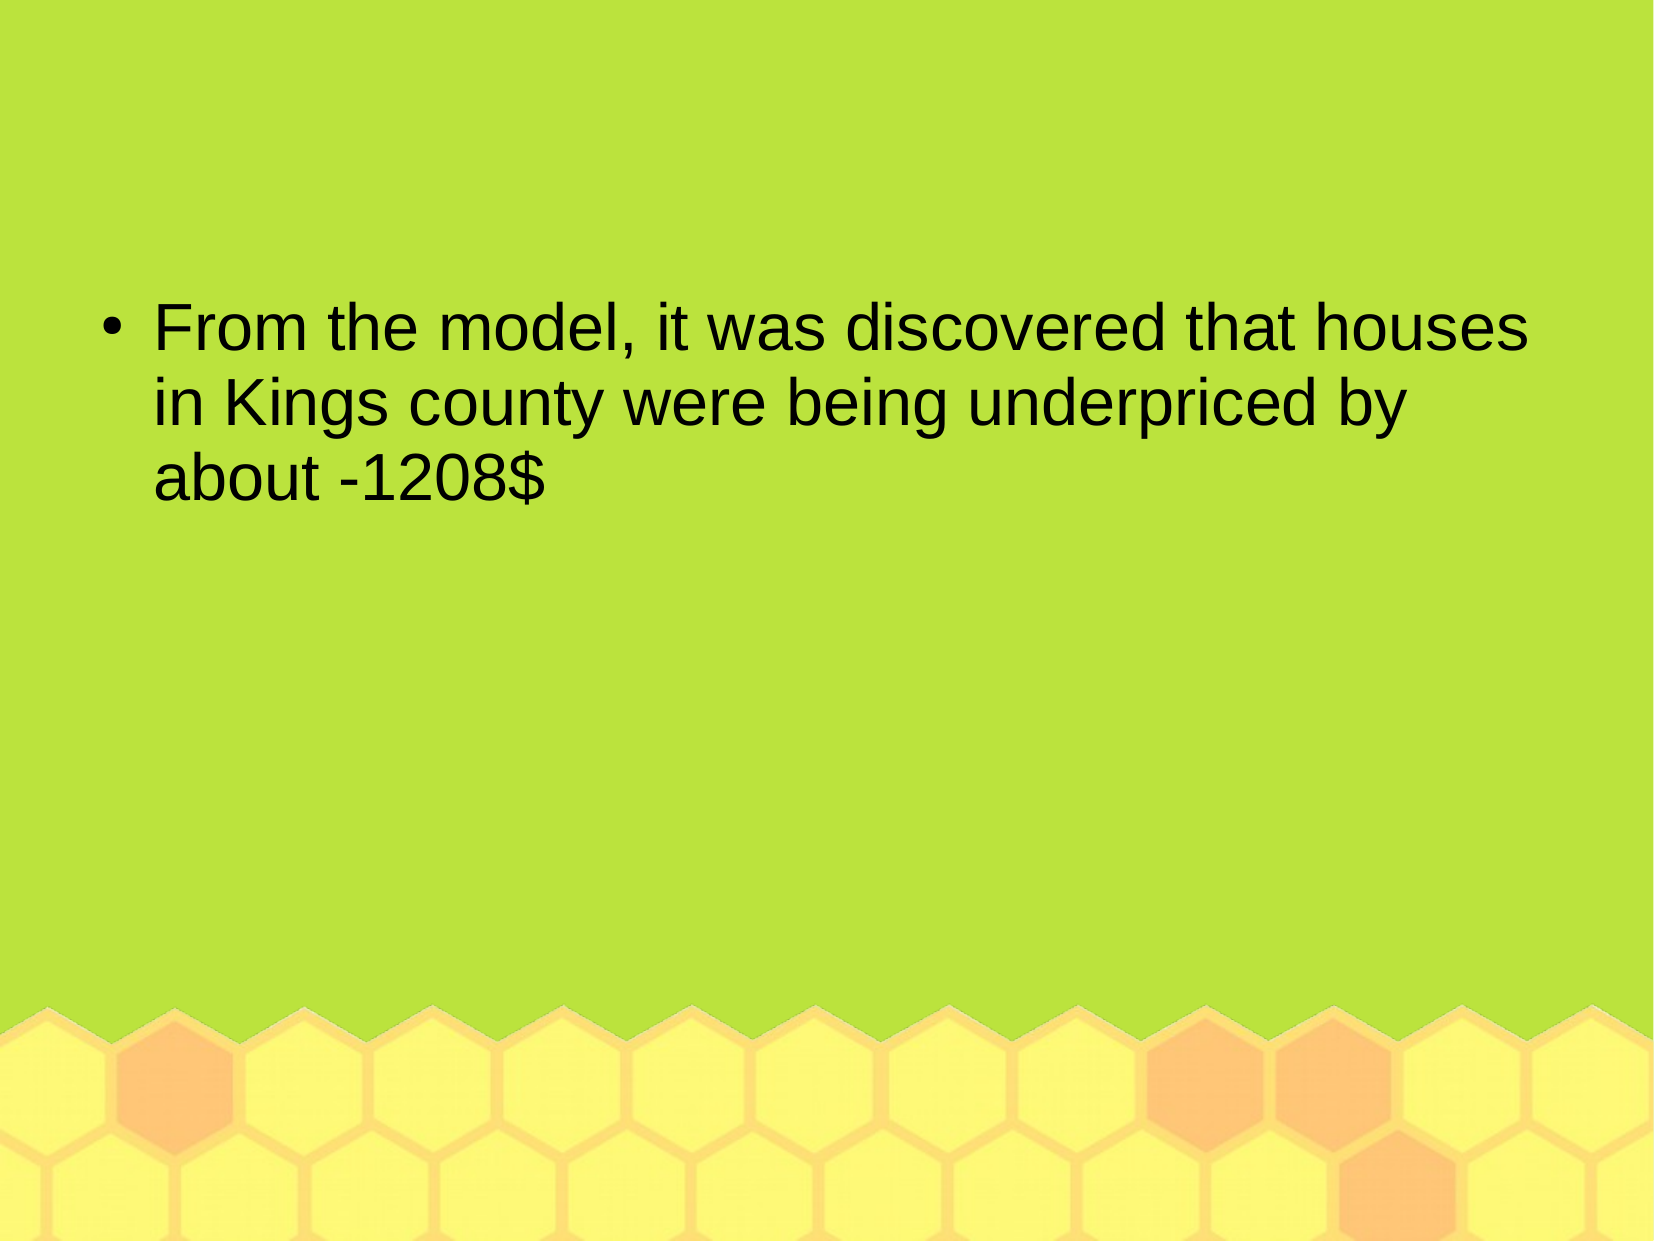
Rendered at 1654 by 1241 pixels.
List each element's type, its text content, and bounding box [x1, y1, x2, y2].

list From the model, it was discovered that houses in Kings county were being underpriced by about -1208$ [82, 290, 1571, 1010]
picture [0, 1001, 1654, 1241]
